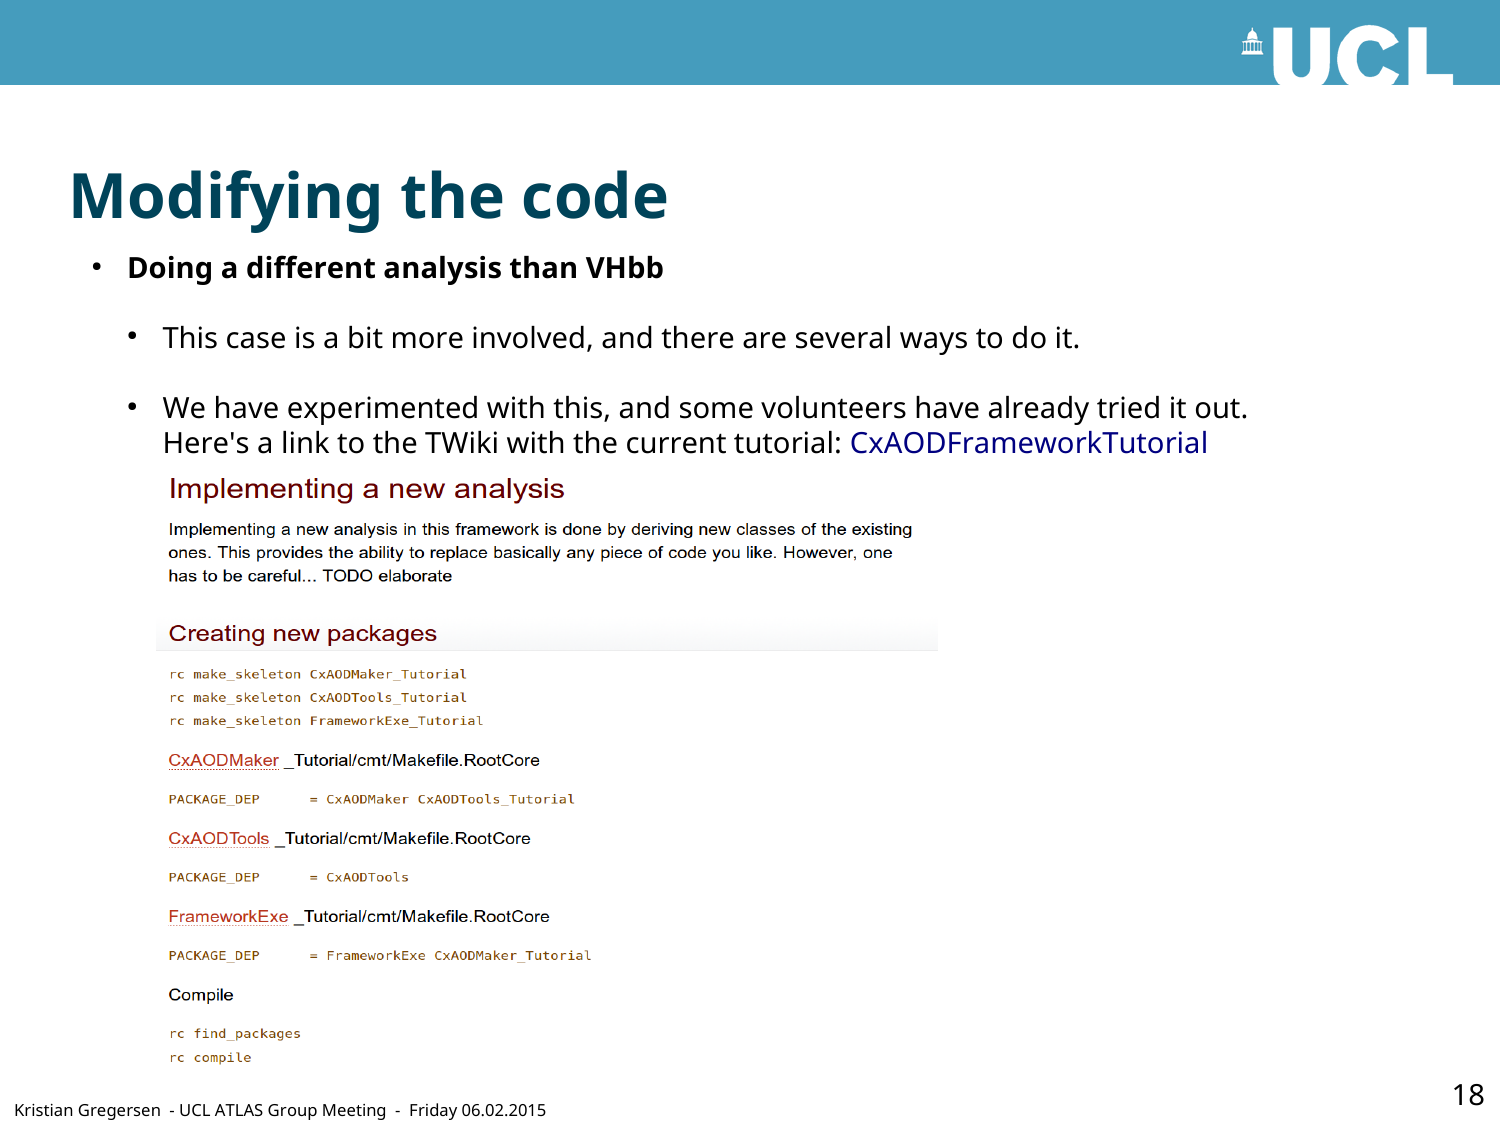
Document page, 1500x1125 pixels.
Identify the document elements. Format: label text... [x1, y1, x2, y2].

picture [0, 0, 1500, 85]
title Modifying the code [54, 148, 1447, 378]
text_box Doing a different analysis than VHbb This case is a bit more involved, and there are several ways to do it. We have experimented with this, and some volunteers have already tried it out. Here's a link to the TWiki with the current tutorial: CxAODFrameworkTutorial [76, 378, 1317, 1042]
picture [153, 471, 945, 1087]
